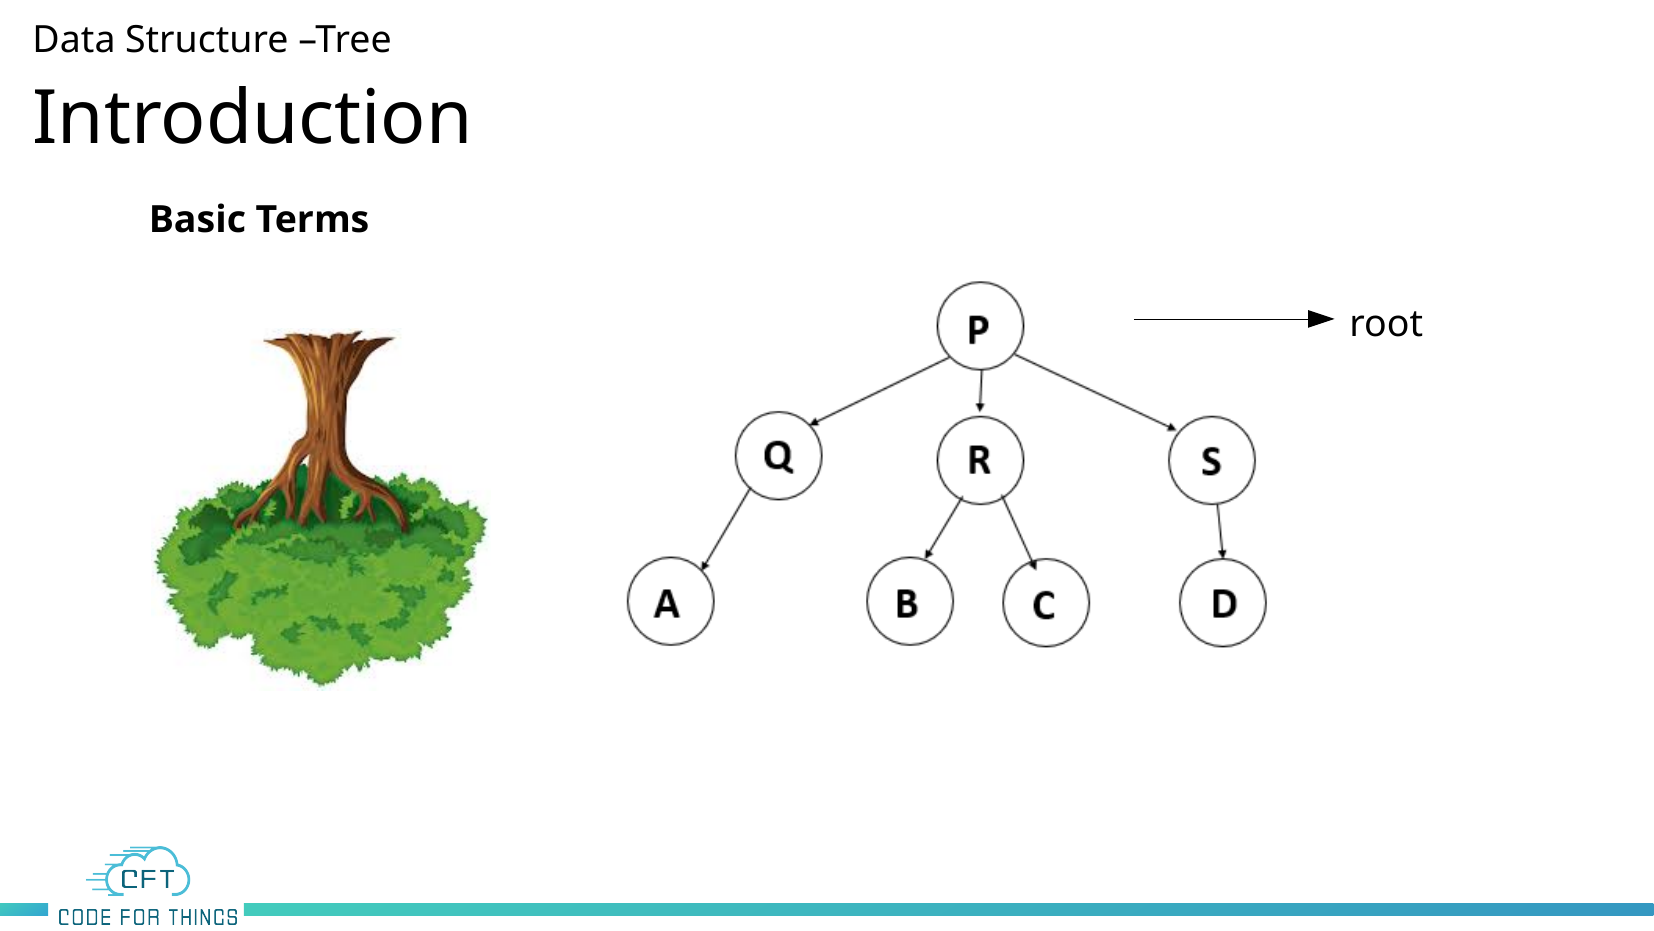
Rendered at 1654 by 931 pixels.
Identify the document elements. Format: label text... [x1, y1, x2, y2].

picture [571, 241, 1364, 668]
title Data Structure –Tree Introduction [32, 12, 1184, 166]
picture [59, 846, 237, 925]
text_box root [1334, 289, 1440, 348]
picture [151, 328, 491, 692]
text_box Basic Terms [63, 185, 827, 253]
